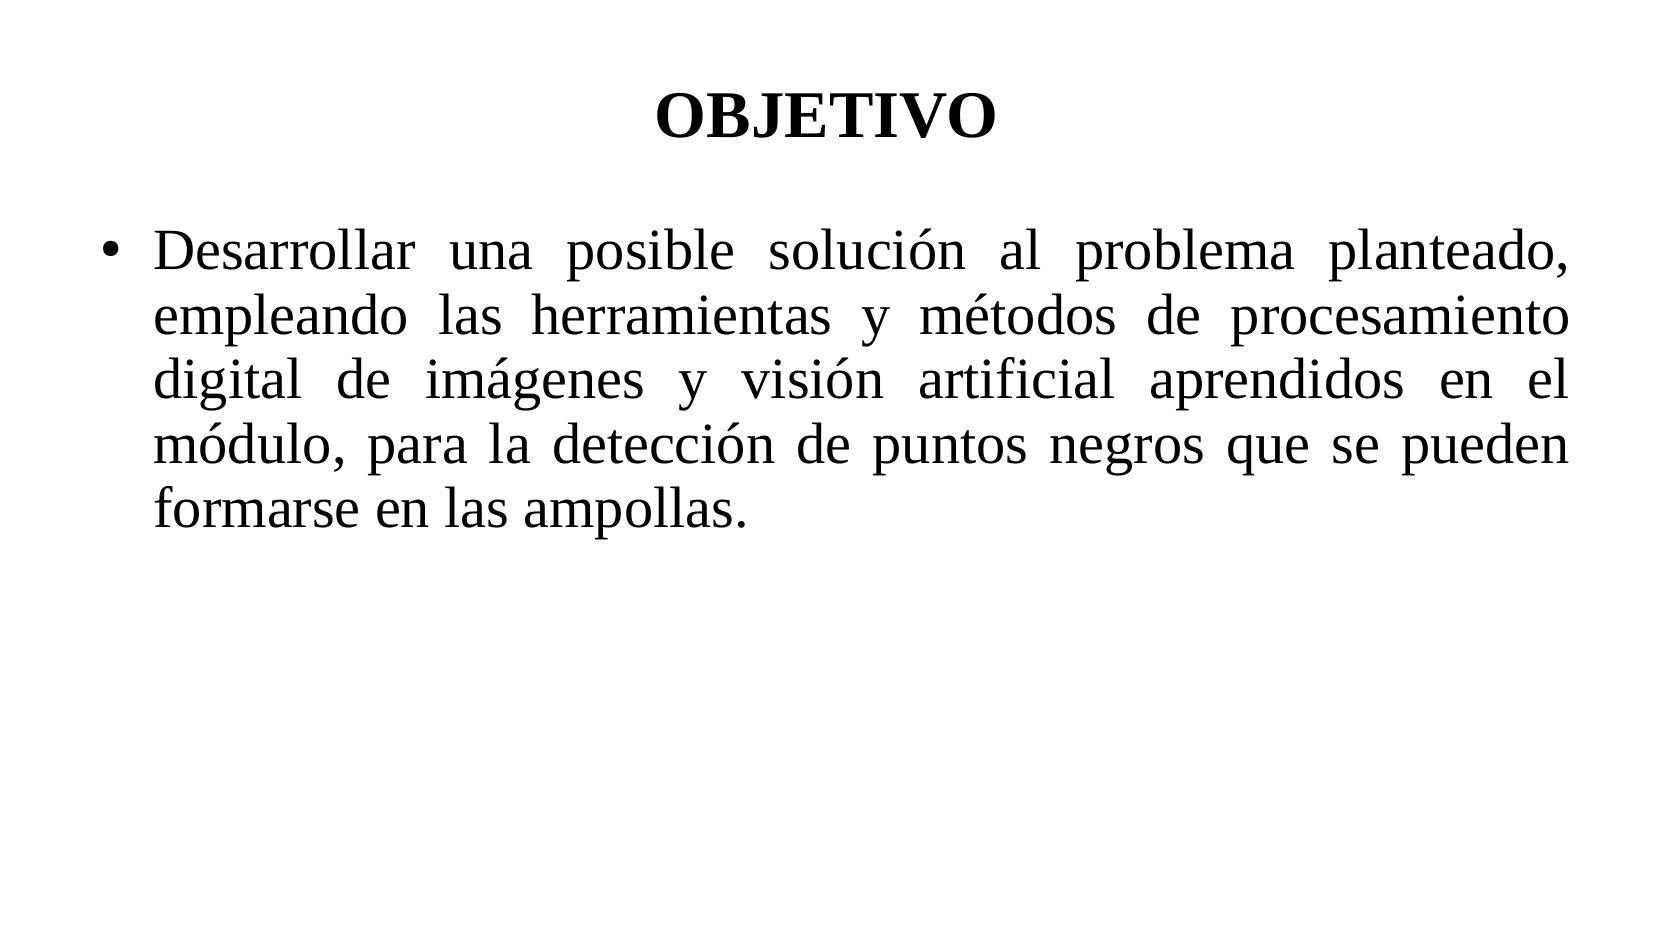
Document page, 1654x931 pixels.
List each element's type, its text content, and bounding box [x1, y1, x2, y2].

title OBJETIVO [82, 37, 1571, 193]
list Desarrollar una posible solución al problema planteado, empleando las herramientas y métodos de procesamiento digital de imágenes y visión artificial aprendidos en el módulo, para la detección de puntos negros que se pueden formarse en las ampollas. [82, 217, 1571, 758]
